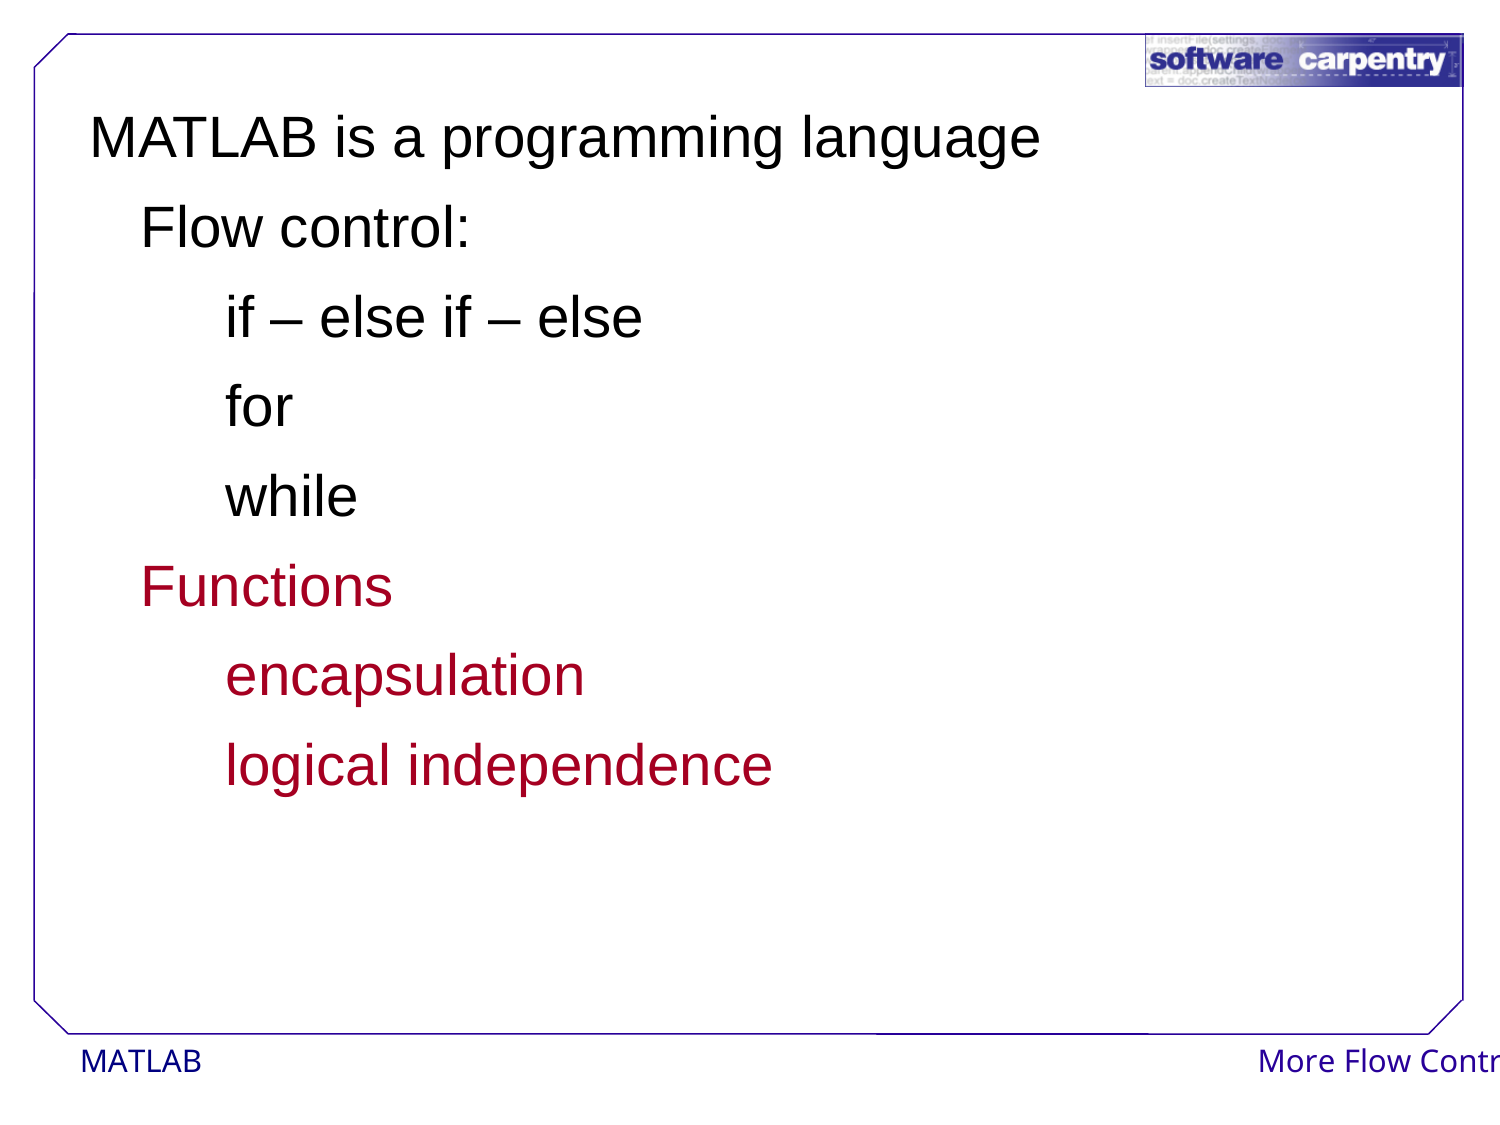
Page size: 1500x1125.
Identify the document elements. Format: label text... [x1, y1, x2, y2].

picture [1145, 33, 1464, 87]
list MATLAB is a programming language Flow control: if – else if – else for while Functions encapsulation logical independence [75, 99, 1426, 1013]
